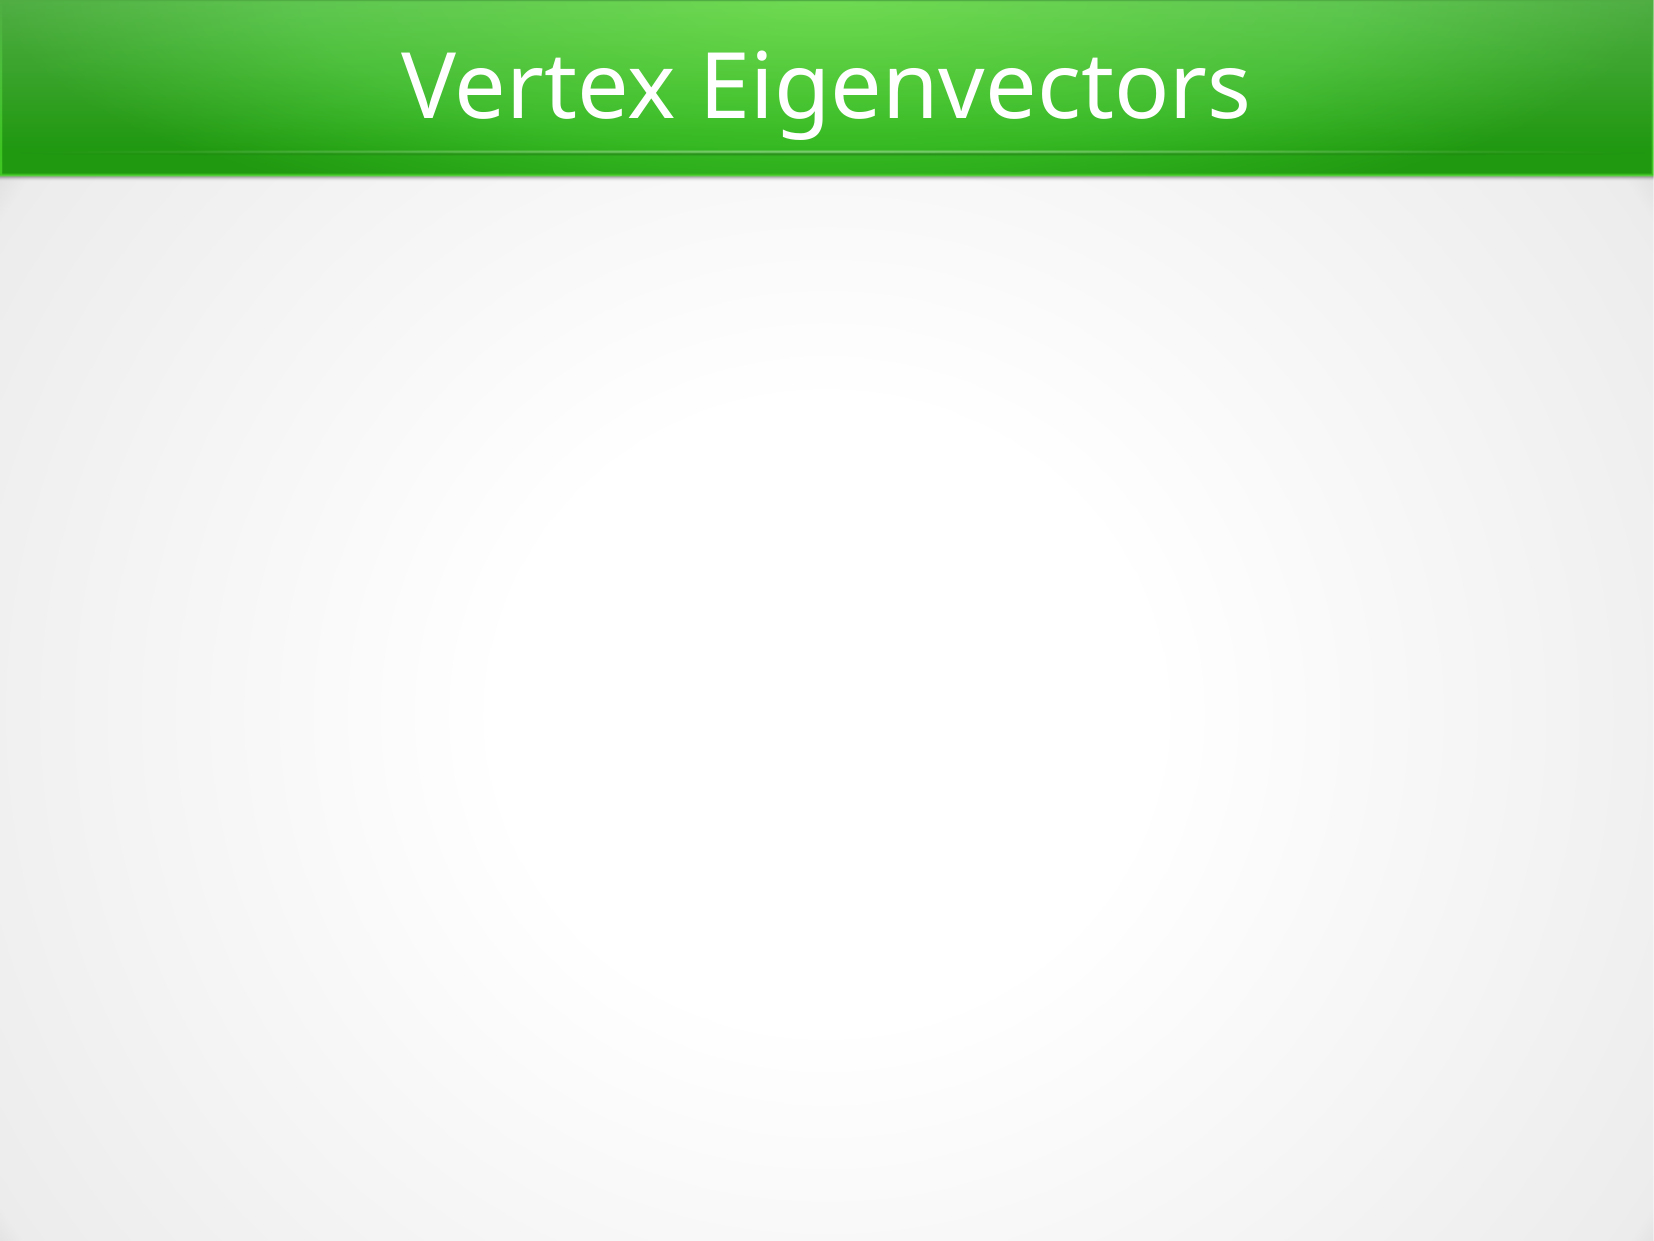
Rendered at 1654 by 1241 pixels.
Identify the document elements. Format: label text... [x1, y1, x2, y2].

picture [0, 0, 1654, 1241]
title Vertex Eigenvectors [82, 11, 1571, 154]
